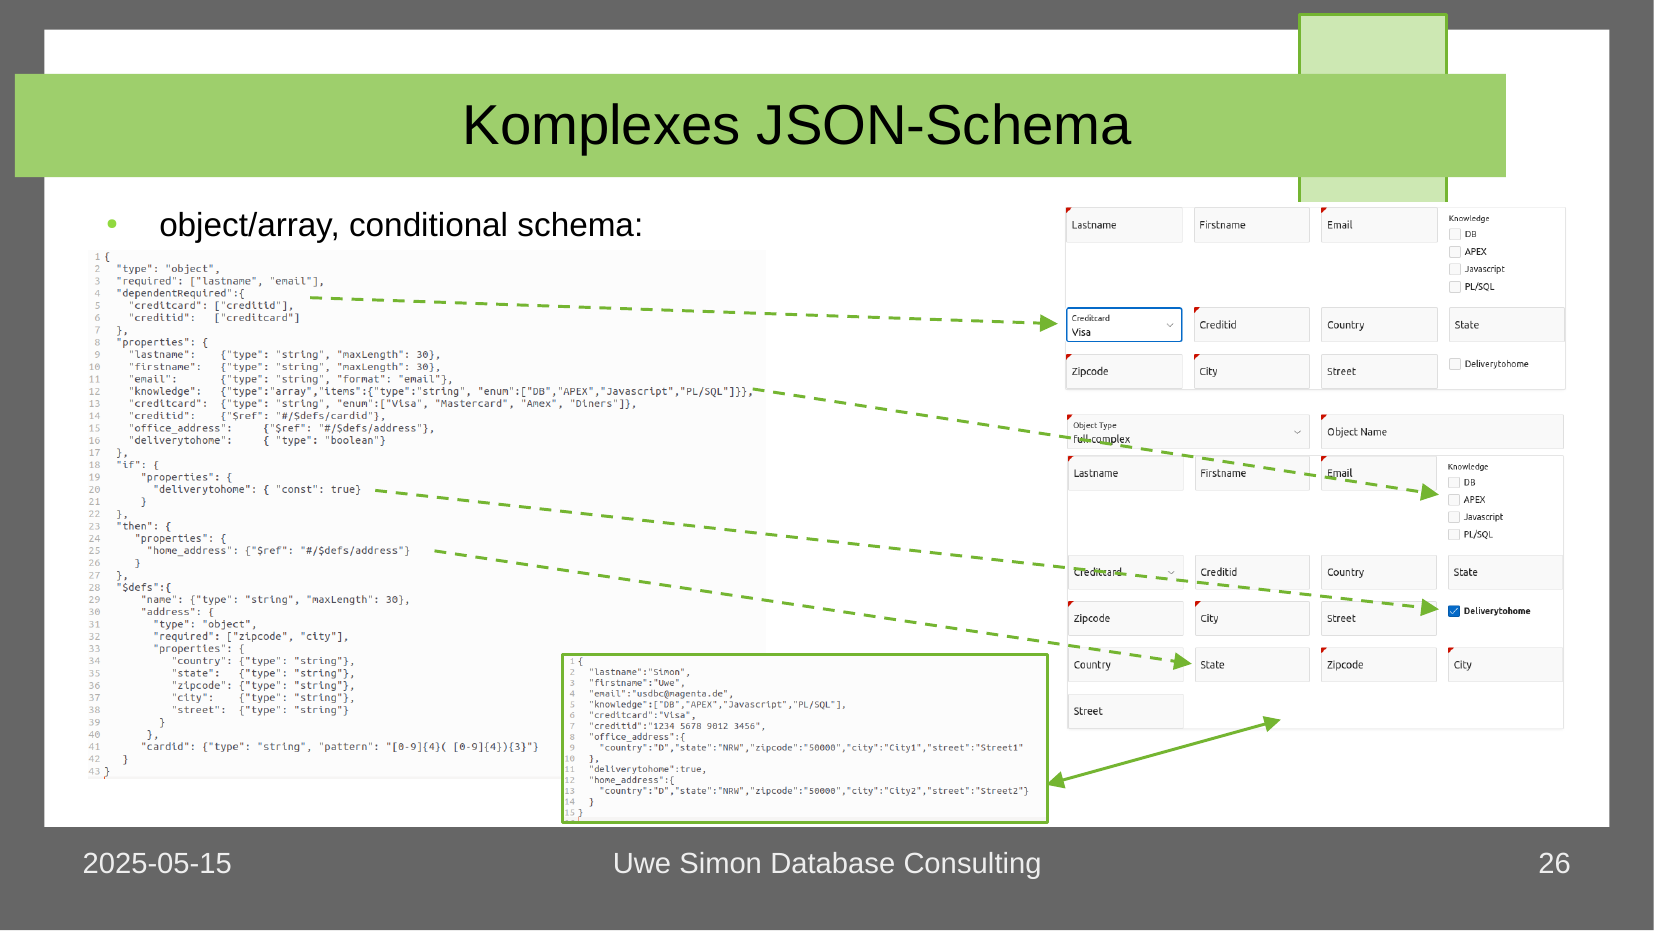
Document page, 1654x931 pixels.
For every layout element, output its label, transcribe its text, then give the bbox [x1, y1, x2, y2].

picture [564, 655, 1046, 821]
list object/array, conditional schema: [88, 206, 809, 653]
picture [1057, 202, 1574, 401]
picture [1059, 404, 1575, 736]
title Komplexes JSON-Schema [88, 73, 1506, 178]
picture [88, 250, 766, 779]
